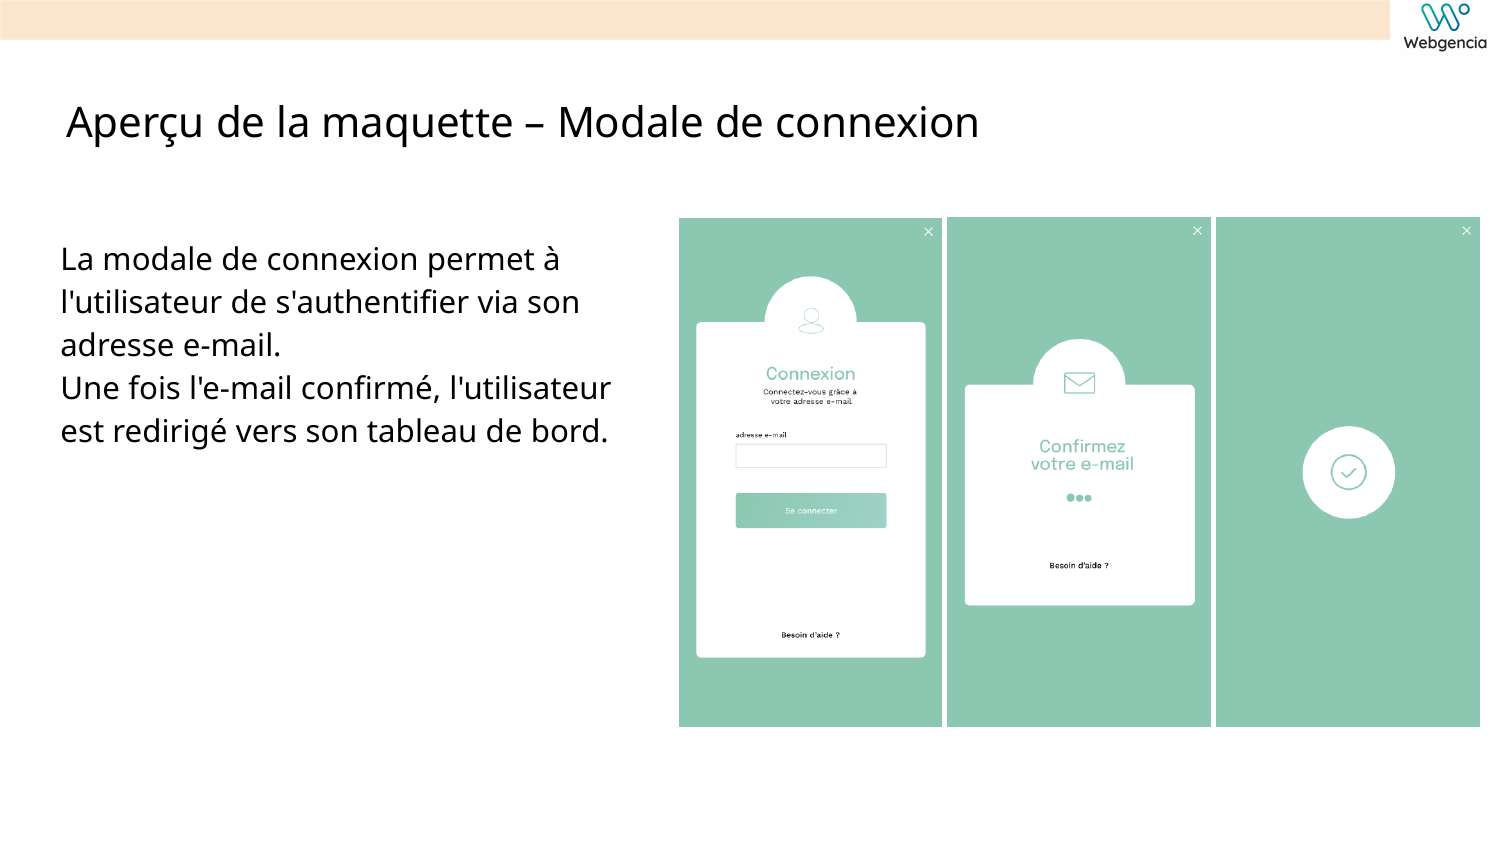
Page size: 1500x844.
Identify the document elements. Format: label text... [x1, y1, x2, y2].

picture [1216, 217, 1480, 727]
picture [947, 217, 1211, 727]
picture [1390, 0, 1500, 56]
text_box [0, 0, 1390, 40]
text_box La modale de connexion permet à l'utilisateur de s'authentifier via son adresse e-mail. Une fois l'e-mail confirmé, l'utilisateur est redirigé vers son tableau de bord. [0, 218, 650, 545]
picture [679, 218, 942, 727]
title Aperçu de la maquette – Modale de connexion [51, 72, 1449, 167]
